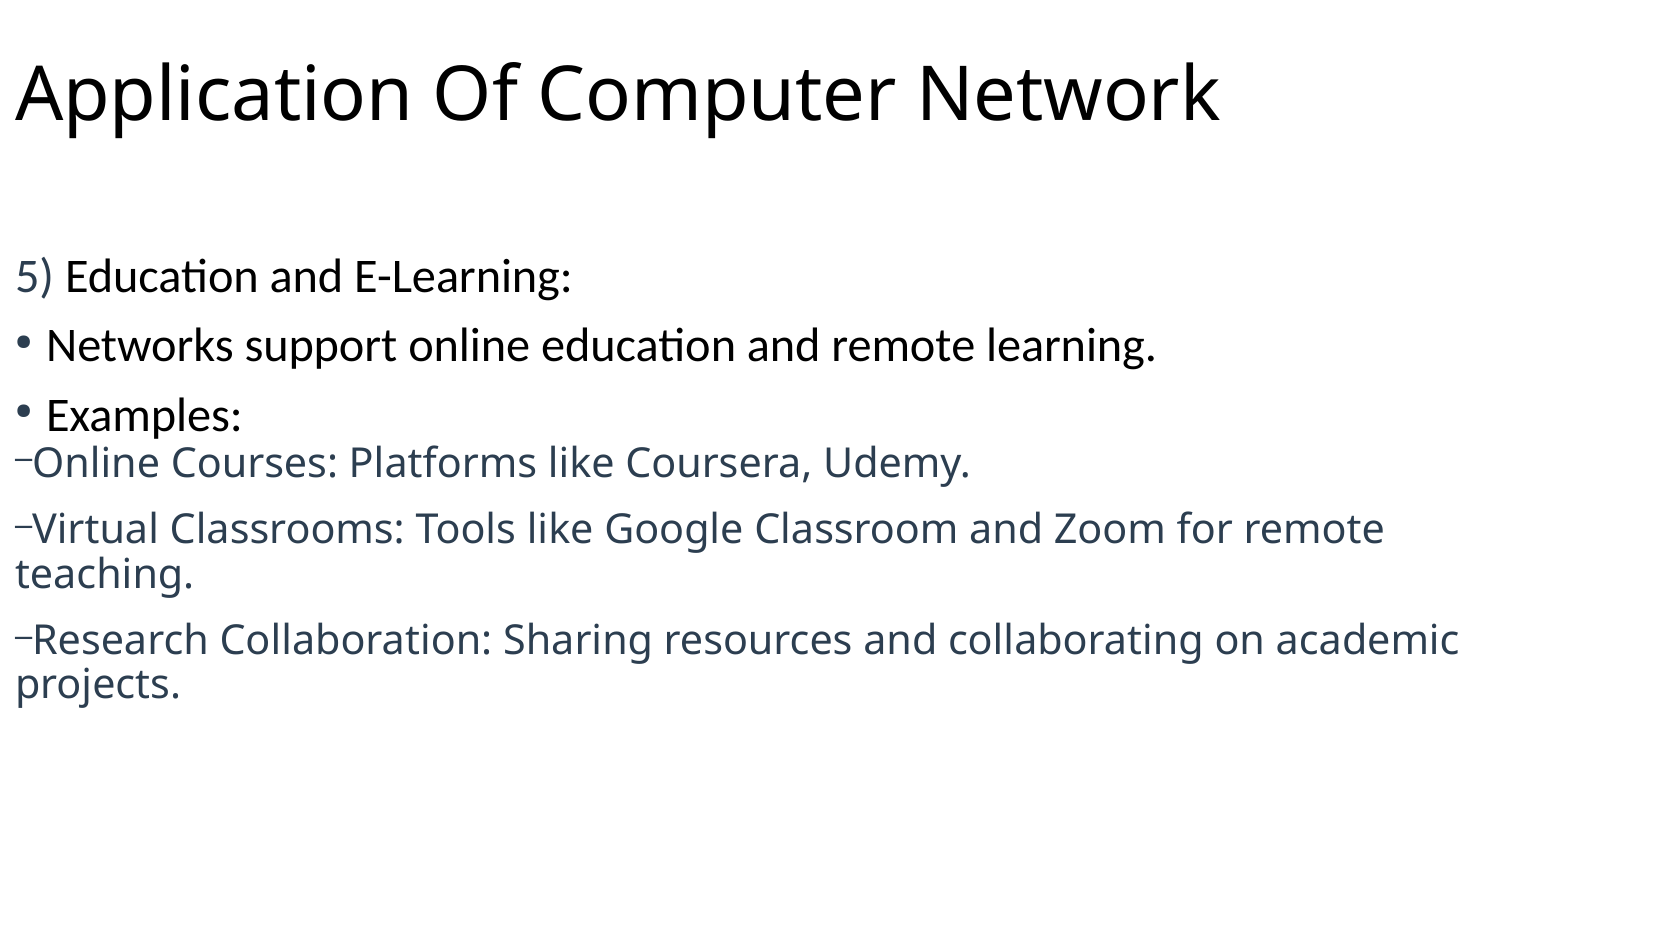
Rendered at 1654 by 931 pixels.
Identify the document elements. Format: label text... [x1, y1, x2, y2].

title Application Of Computer Network [0, 36, 1536, 155]
list Education and E-Learning: Networks support online education and remote learning. Examples: Online Courses: Platforms like Coursera, Udemy. Virtual Classrooms: Tools like Google Classroom and Zoom for remote teaching. Research Collaboration: Sharing resources and collaborating on academic projects. [0, 243, 1536, 864]
